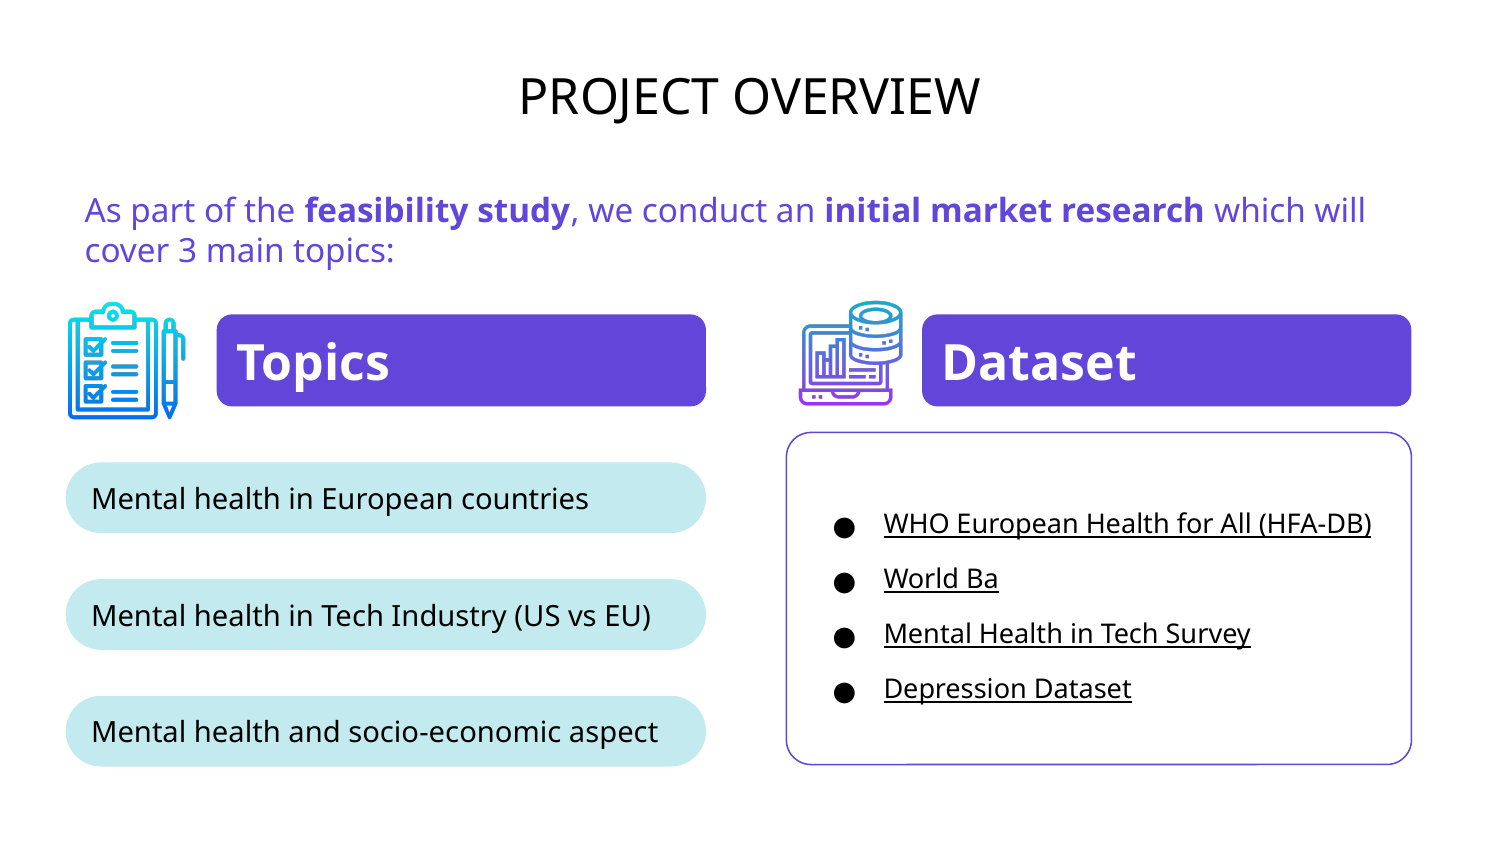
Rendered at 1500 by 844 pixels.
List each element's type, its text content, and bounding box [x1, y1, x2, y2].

text_box Mental health in European countries [65, 462, 707, 534]
picture [64, 298, 189, 423]
text_box Mental health in Tech Industry (US vs EU) [65, 579, 707, 650]
text_box WHO European Health for All (HFA-DB) World Ba Mental Health in Tech Survey Depression Dataset [786, 432, 1412, 765]
title PROJECT OVERVIEW [75, 67, 1425, 122]
text_box Topics [216, 314, 707, 407]
text_box Dataset [922, 314, 1412, 407]
text_box Mental health and socio-economic aspect [65, 695, 707, 767]
picture [797, 299, 904, 407]
text_box As part of the feasibility study, we conduct an initial market research which will cover 3 main topics: [63, 170, 1414, 289]
